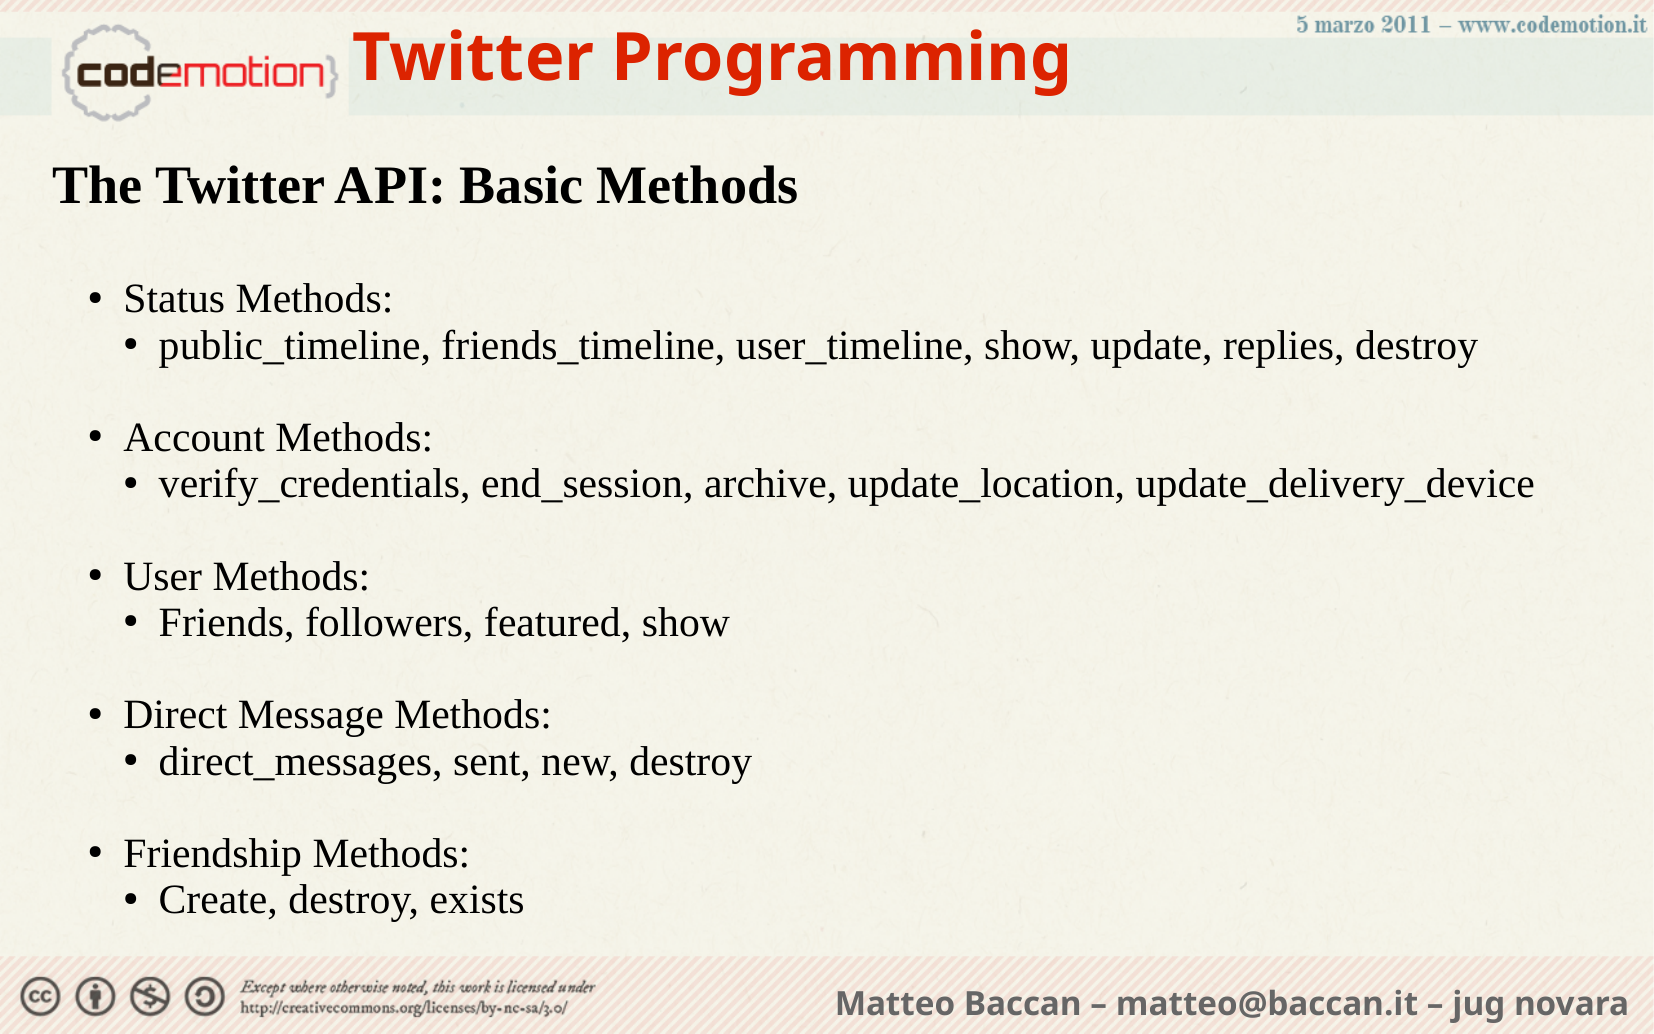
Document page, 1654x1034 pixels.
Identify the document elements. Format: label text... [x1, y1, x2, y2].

picture [0, 0, 1654, 1034]
text_box The Twitter API: Basic Methods Status Methods: public_timeline, friends_timeline, user_timeline, show, update, replies, destroy Account Methods: verify_credentials, end_session, archive, update_location, update_delivery_device User Methods: Friends, followers, featured, show Direct Message Methods: direct_messages, sent, new, destroy Friendship Methods: Create, destroy, exists [37, 148, 1559, 944]
title Twitter Programming [352, 5, 1609, 103]
